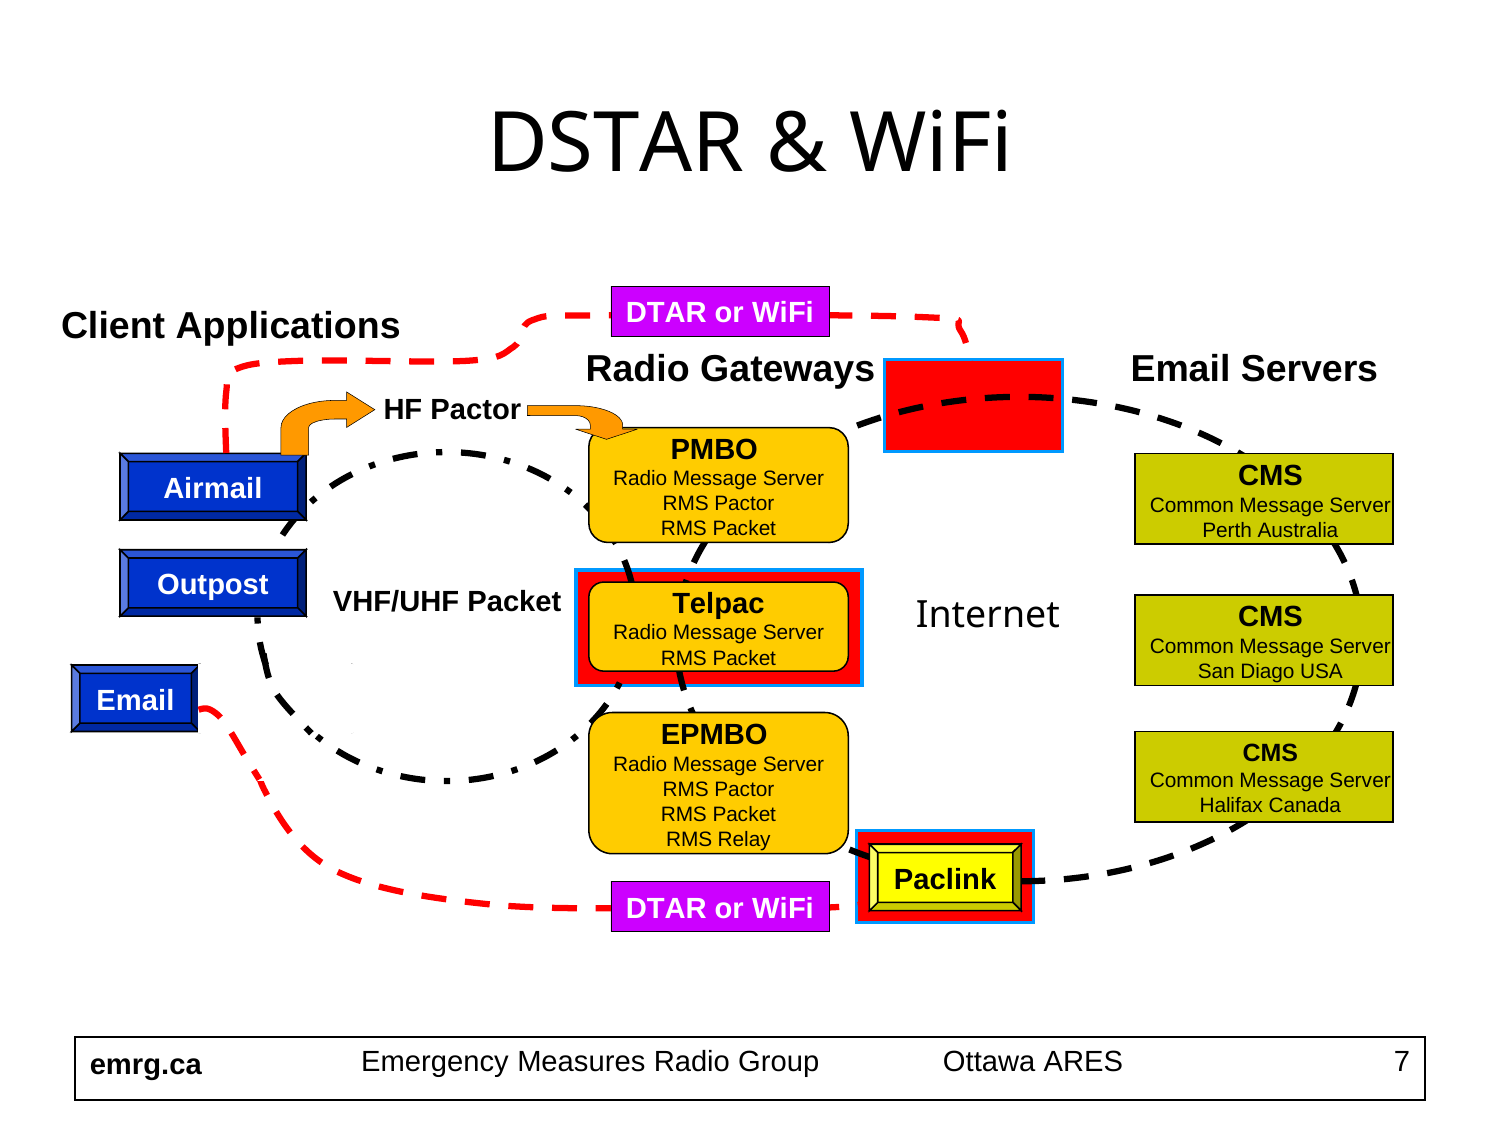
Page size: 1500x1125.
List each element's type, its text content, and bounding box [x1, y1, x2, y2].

text_box Paclink [878, 853, 1012, 902]
text_box CMS Common Message Server San Diago USA [1135, 594, 1393, 686]
text_box [856, 830, 1034, 878]
text_box [576, 626, 679, 686]
text_box DTAR or WiFi [610, 286, 829, 337]
text_box Email Servers [1062, 336, 1447, 398]
text_box [632, 570, 862, 686]
text_box [199, 665, 352, 781]
text_box Client Applications [38, 293, 424, 354]
text_box Outpost [129, 559, 297, 607]
text_box VHF/UHF Packet [305, 539, 589, 626]
title DSTAR & WiFi [75, 45, 1426, 233]
text_box EPMBO Radio Message Server RMS Pactor RMS Packet RMS Relay [588, 712, 849, 854]
text_box CMS Common Message Server Halifax Canada [1135, 731, 1393, 823]
text_box [856, 856, 1034, 923]
text_box [280, 391, 375, 456]
text_box HF Pactor [368, 382, 537, 433]
text_box [589, 570, 627, 591]
text_box PMBO Radio Message Server RMS Pactor RMS Packet [588, 427, 849, 543]
text_box [884, 359, 1063, 452]
text_box [527, 405, 638, 440]
text_box Radio Gateways [538, 336, 923, 398]
text_box CMS Common Message Server Perth Australia [1135, 453, 1393, 544]
text_box Email [80, 674, 191, 723]
text_box Airmail [129, 462, 297, 511]
text_box DTAR or WiFi [610, 881, 829, 932]
text_box Telpac Radio Message Server RMS Packet [588, 582, 849, 672]
text_box Internet [901, 581, 1076, 643]
